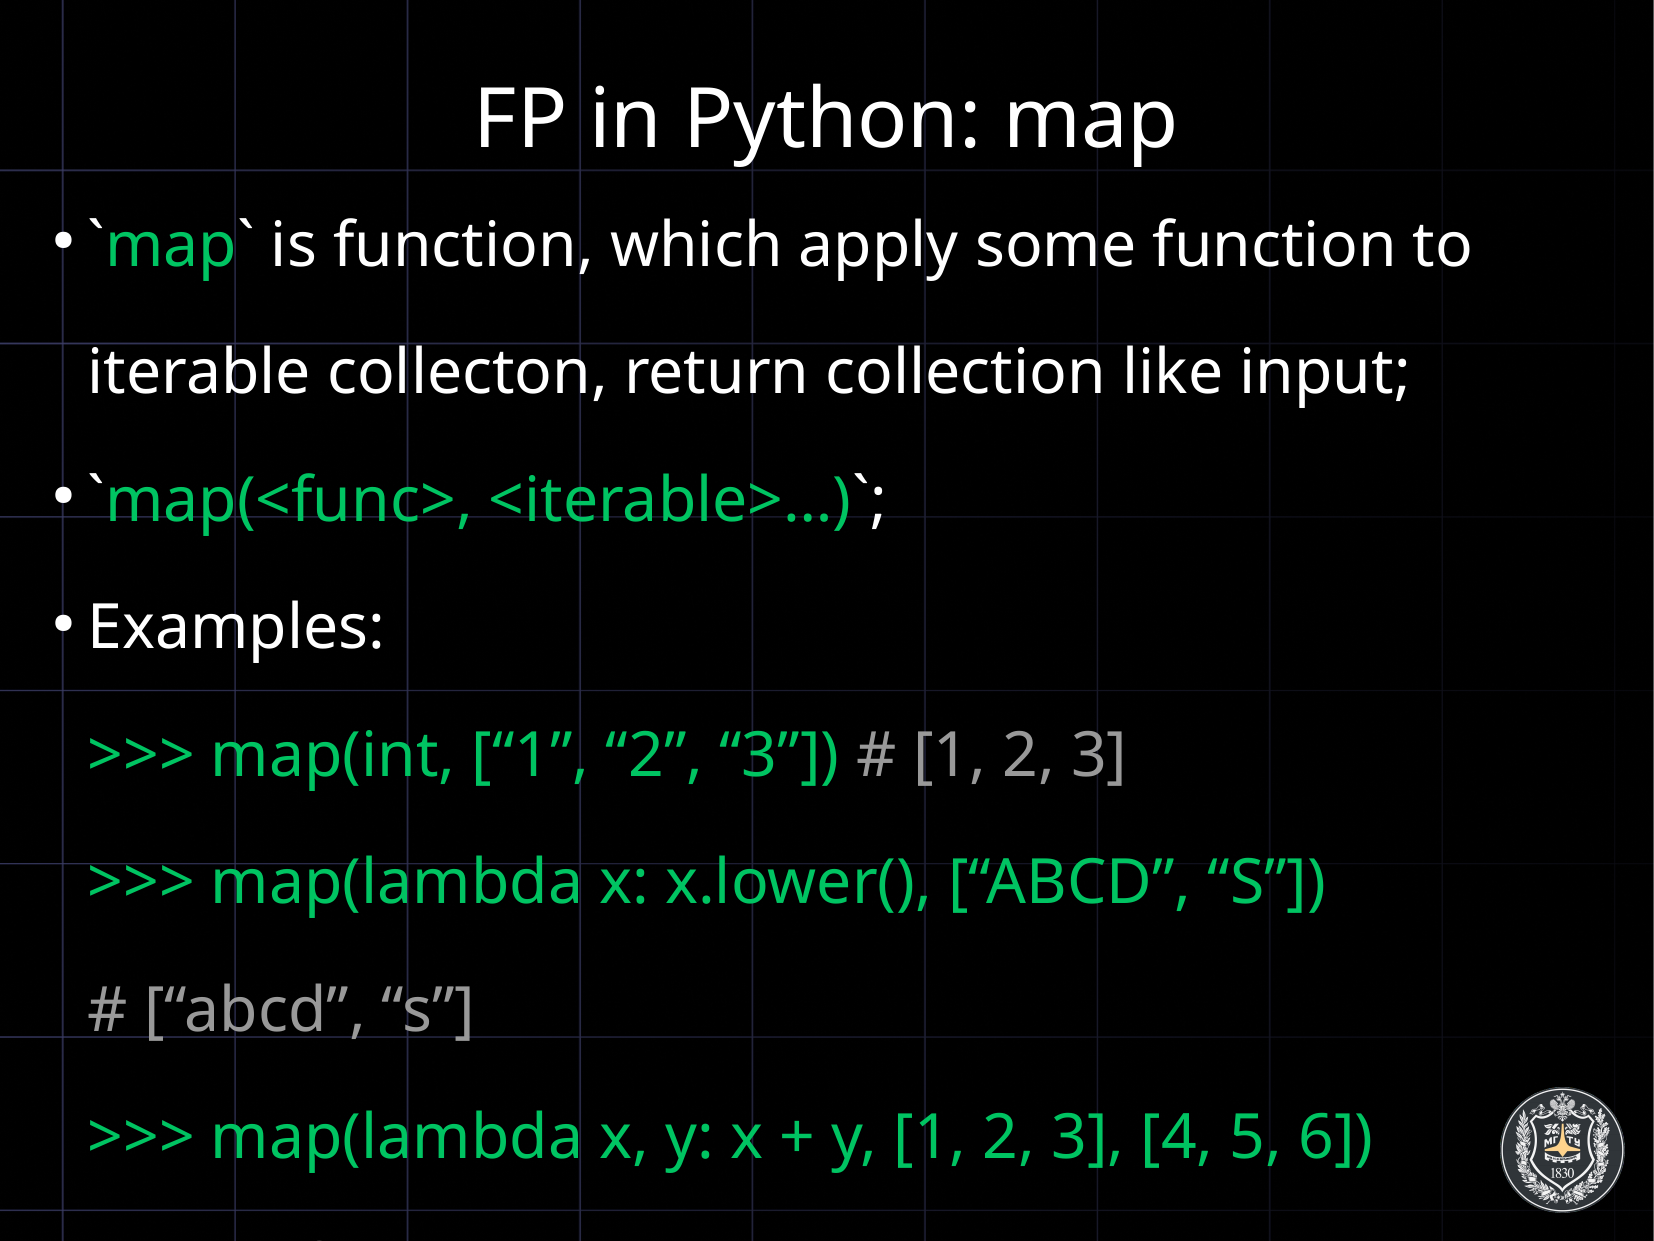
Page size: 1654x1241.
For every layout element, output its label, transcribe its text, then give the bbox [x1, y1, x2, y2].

title FP in Python: map [82, 37, 1571, 150]
text_box `map` is function, which apply some function to iterable collecton, return collection like input; `map(<func>, <iterable>…)`; Examples: >>> map(int, [“1”, “2”, “3”]) # [1, 2, 3] >>> map(lambda x: x.lower(), [“ABCD”, “S”]) # [“abcd”, “s”] >>> map(lambda x, y: x + y, [1, 2, 3], [4, 5, 6]) # [5, 7, 9] [37, 150, 1613, 1241]
picture [0, 0, 1654, 1241]
